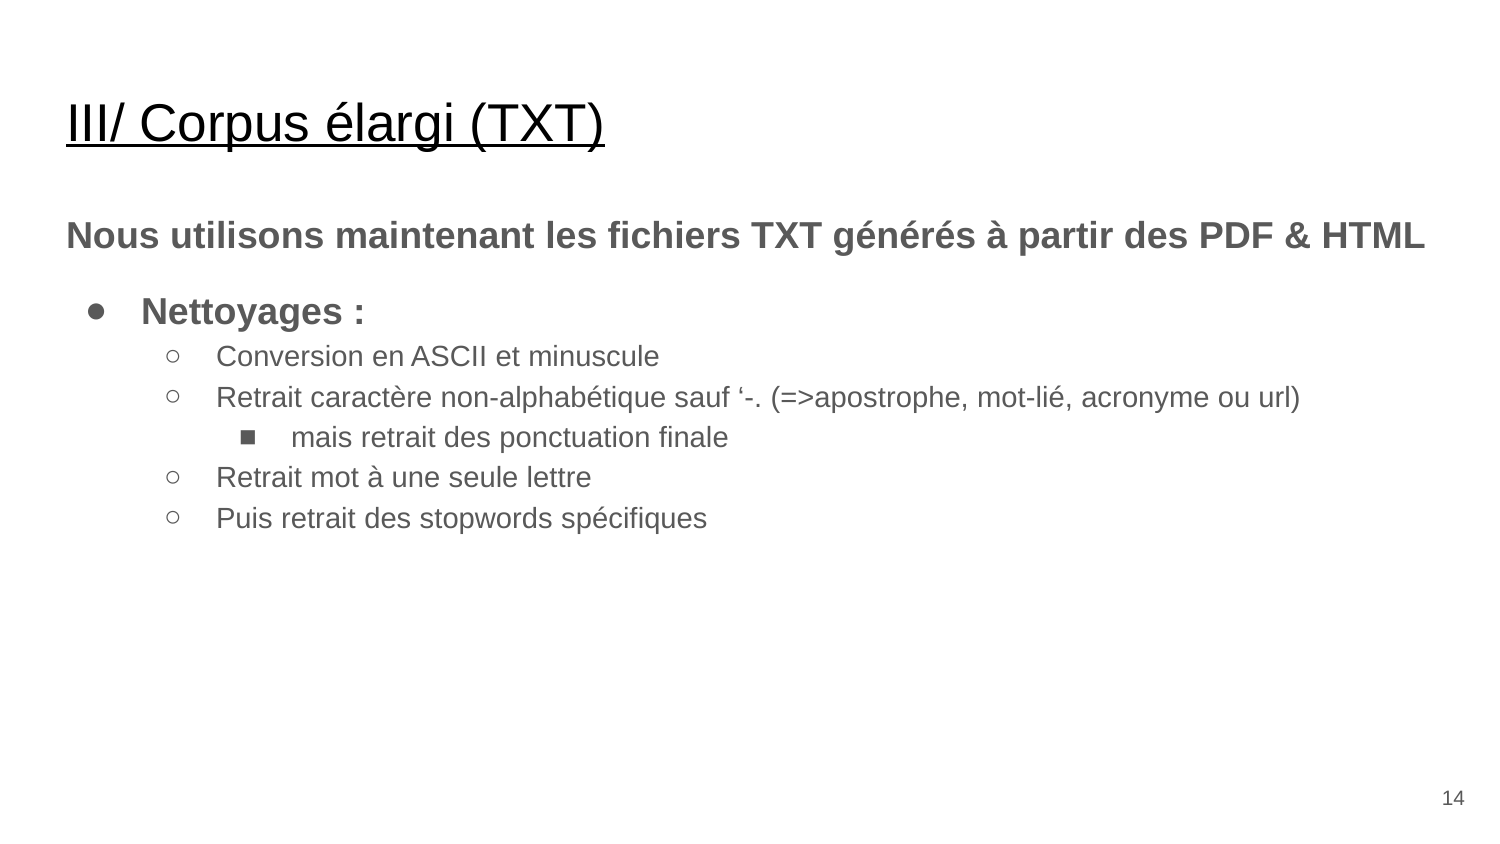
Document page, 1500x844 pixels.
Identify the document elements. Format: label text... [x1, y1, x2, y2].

list Nous utilisons maintenant les fichiers TXT générés à partir des PDF & HTML Nettoyages : Conversion en ASCII et minuscule Retrait caractère non-alphabétique sauf ‘-. (=>apostrophe, mot-lié, acronyme ou url) mais retrait des ponctuation finale Retrait mot à une seule lettre Puis retrait des stopwords spécifiques [51, 189, 1449, 750]
title III/ Corpus élargi (TXT) [51, 72, 1449, 167]
slide_number <number> [1389, 764, 1480, 830]
